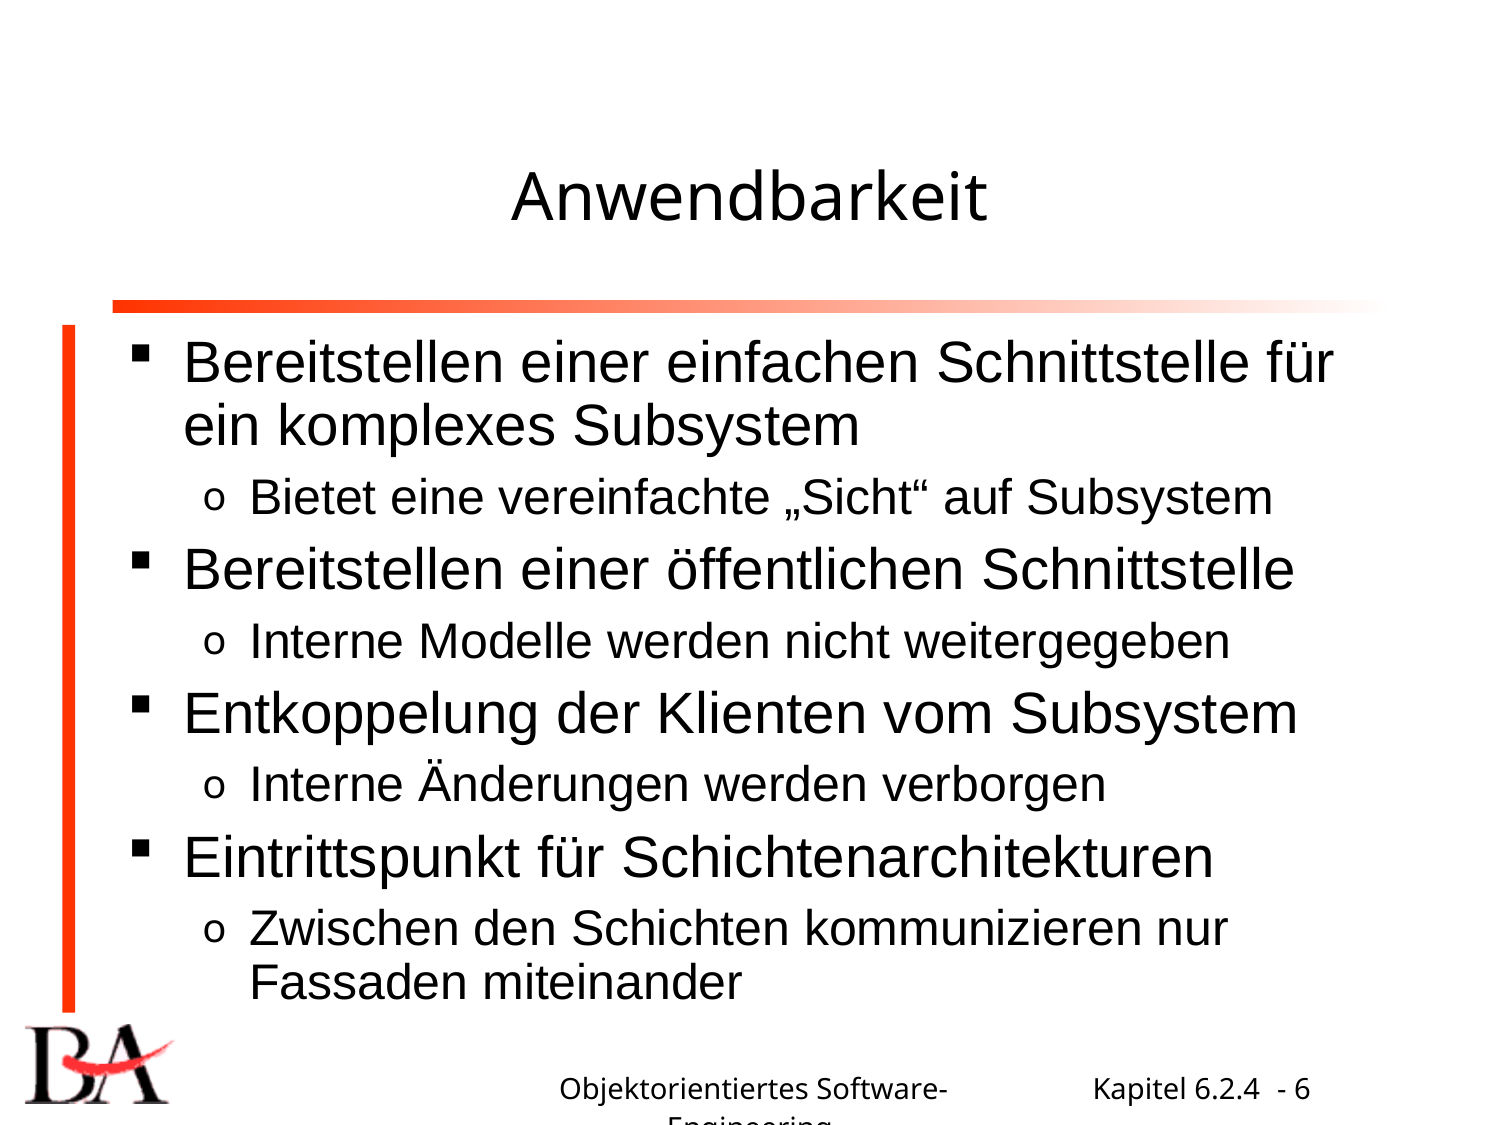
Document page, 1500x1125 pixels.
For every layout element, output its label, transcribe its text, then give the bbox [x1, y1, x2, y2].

list Bereitstellen einer einfachen Schnittstelle für ein komplexes Subsystem Bietet eine vereinfachte „Sicht“ auf Subsystem Bereitstellen einer öffentlichen Schnittstelle Interne Modelle werden nicht weitergegeben Entkoppelung der Klienten vom Subsystem Interne Änderungen werden verborgen Eintrittspunkt für Schichtenarchitekturen Zwischen den Schichten kommunizieren nur Fassaden miteinander [112, 324, 1388, 1051]
title Anwendbarkeit [112, 99, 1388, 288]
picture [24, 1024, 175, 1104]
